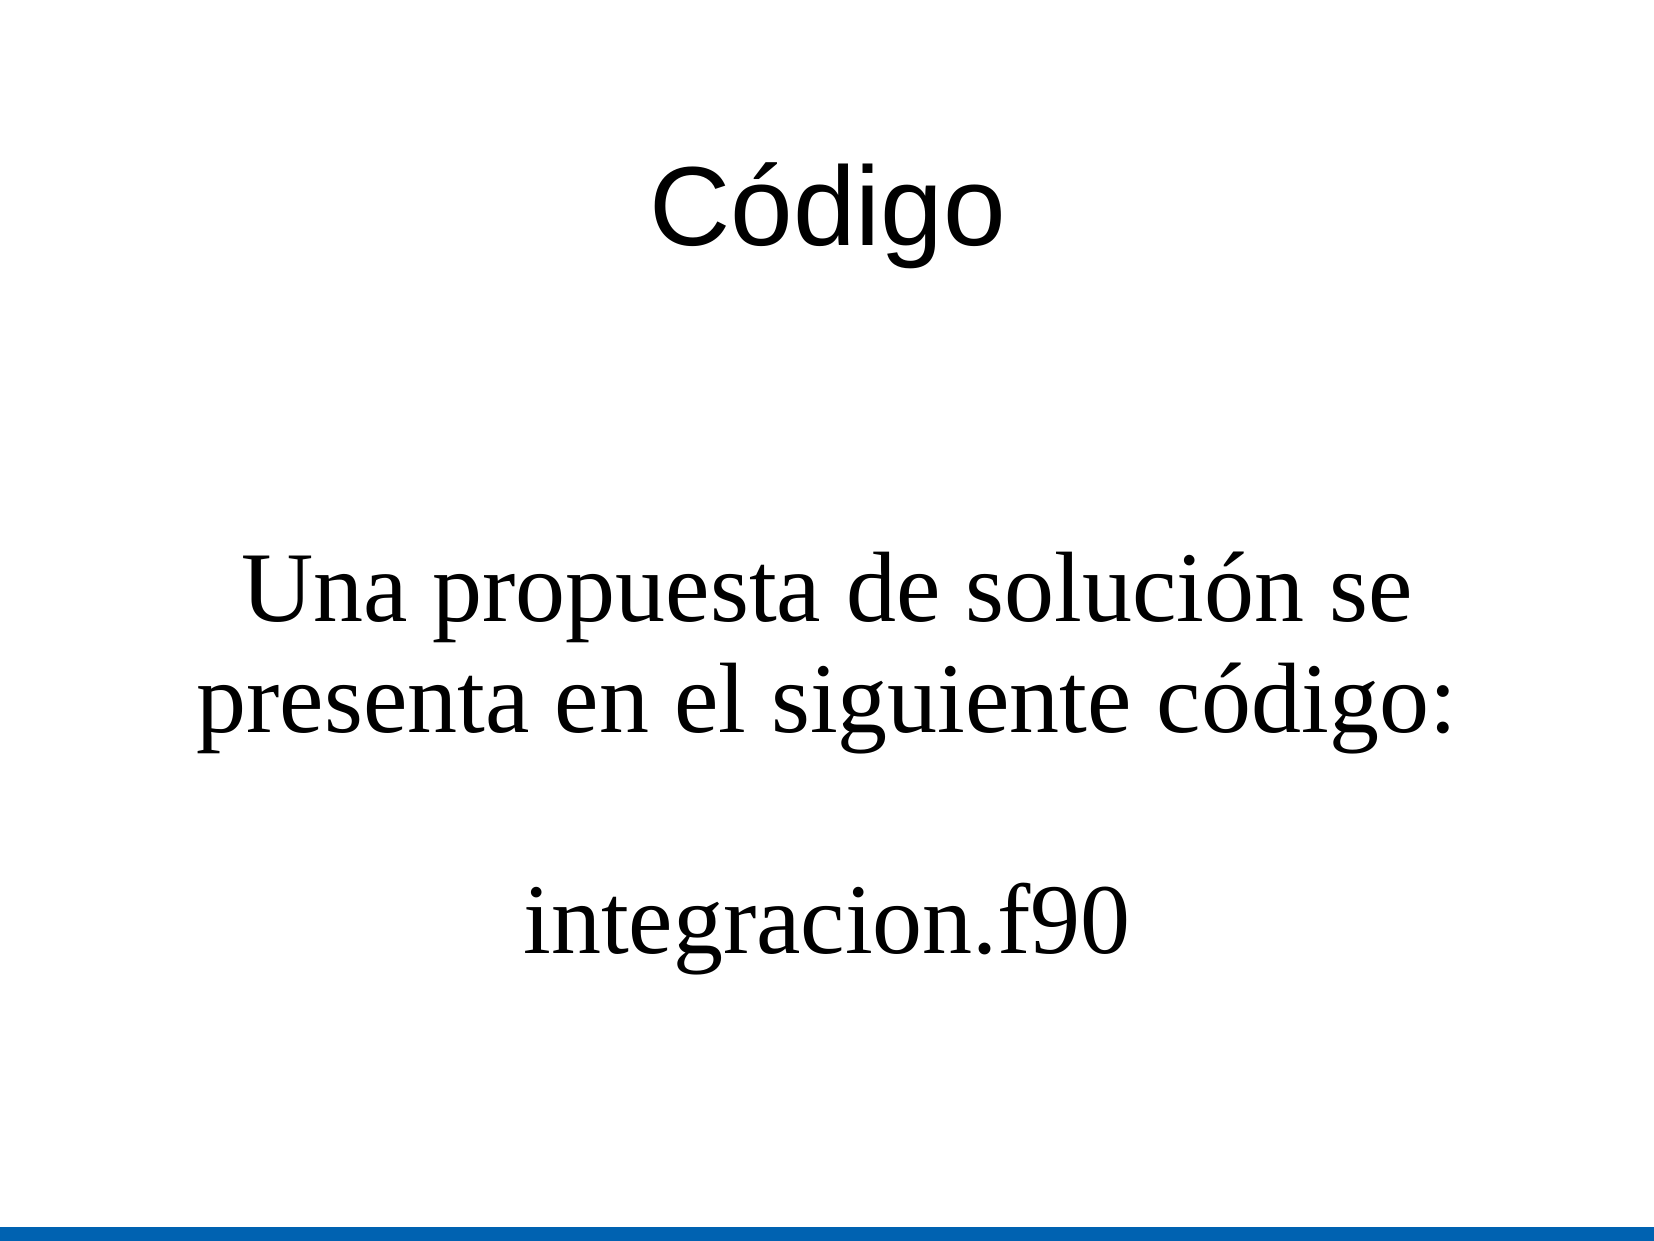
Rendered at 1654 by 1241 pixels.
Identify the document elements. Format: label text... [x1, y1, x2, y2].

title Código [121, 110, 1534, 303]
subtitle Una propuesta de solución se presenta en el siguiente código: integracion.f90 [121, 352, 1534, 1156]
